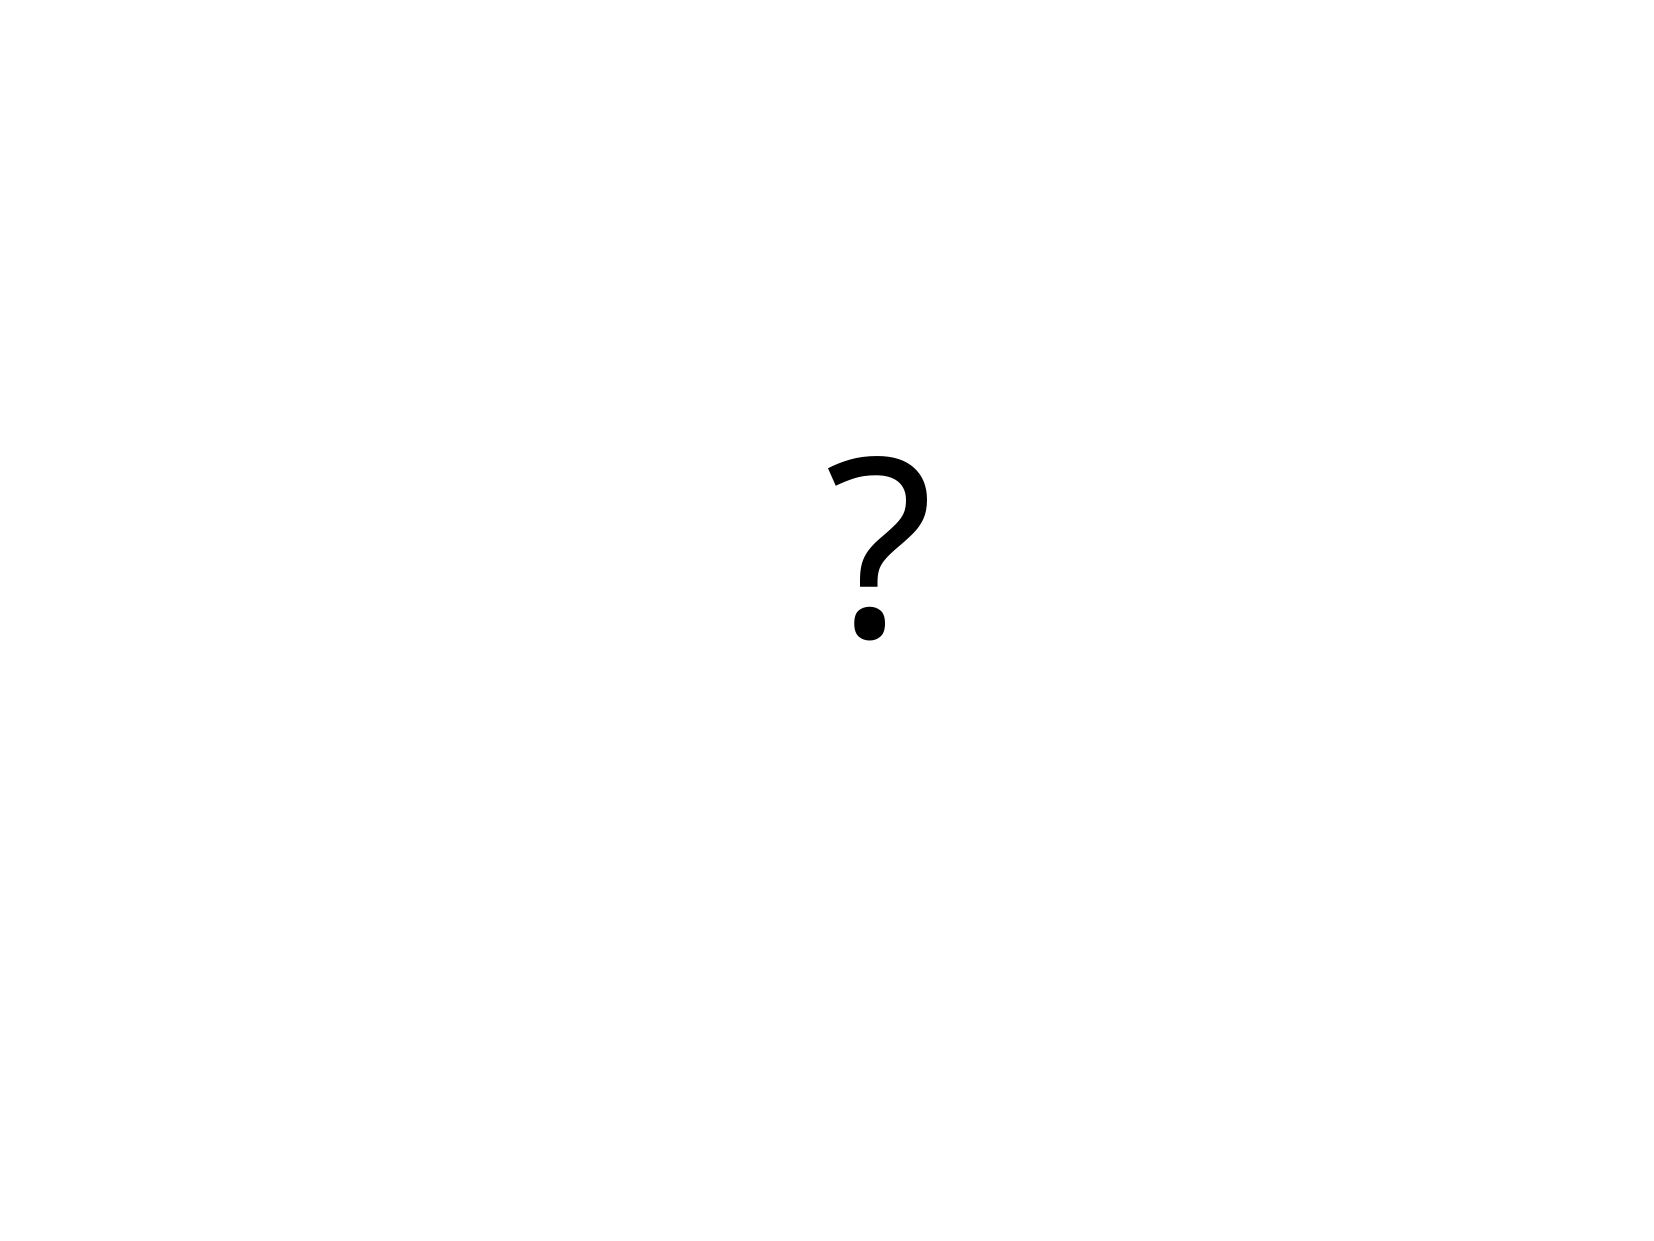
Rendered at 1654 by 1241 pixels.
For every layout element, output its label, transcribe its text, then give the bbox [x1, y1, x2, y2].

list ? [82, 161, 1571, 1022]
